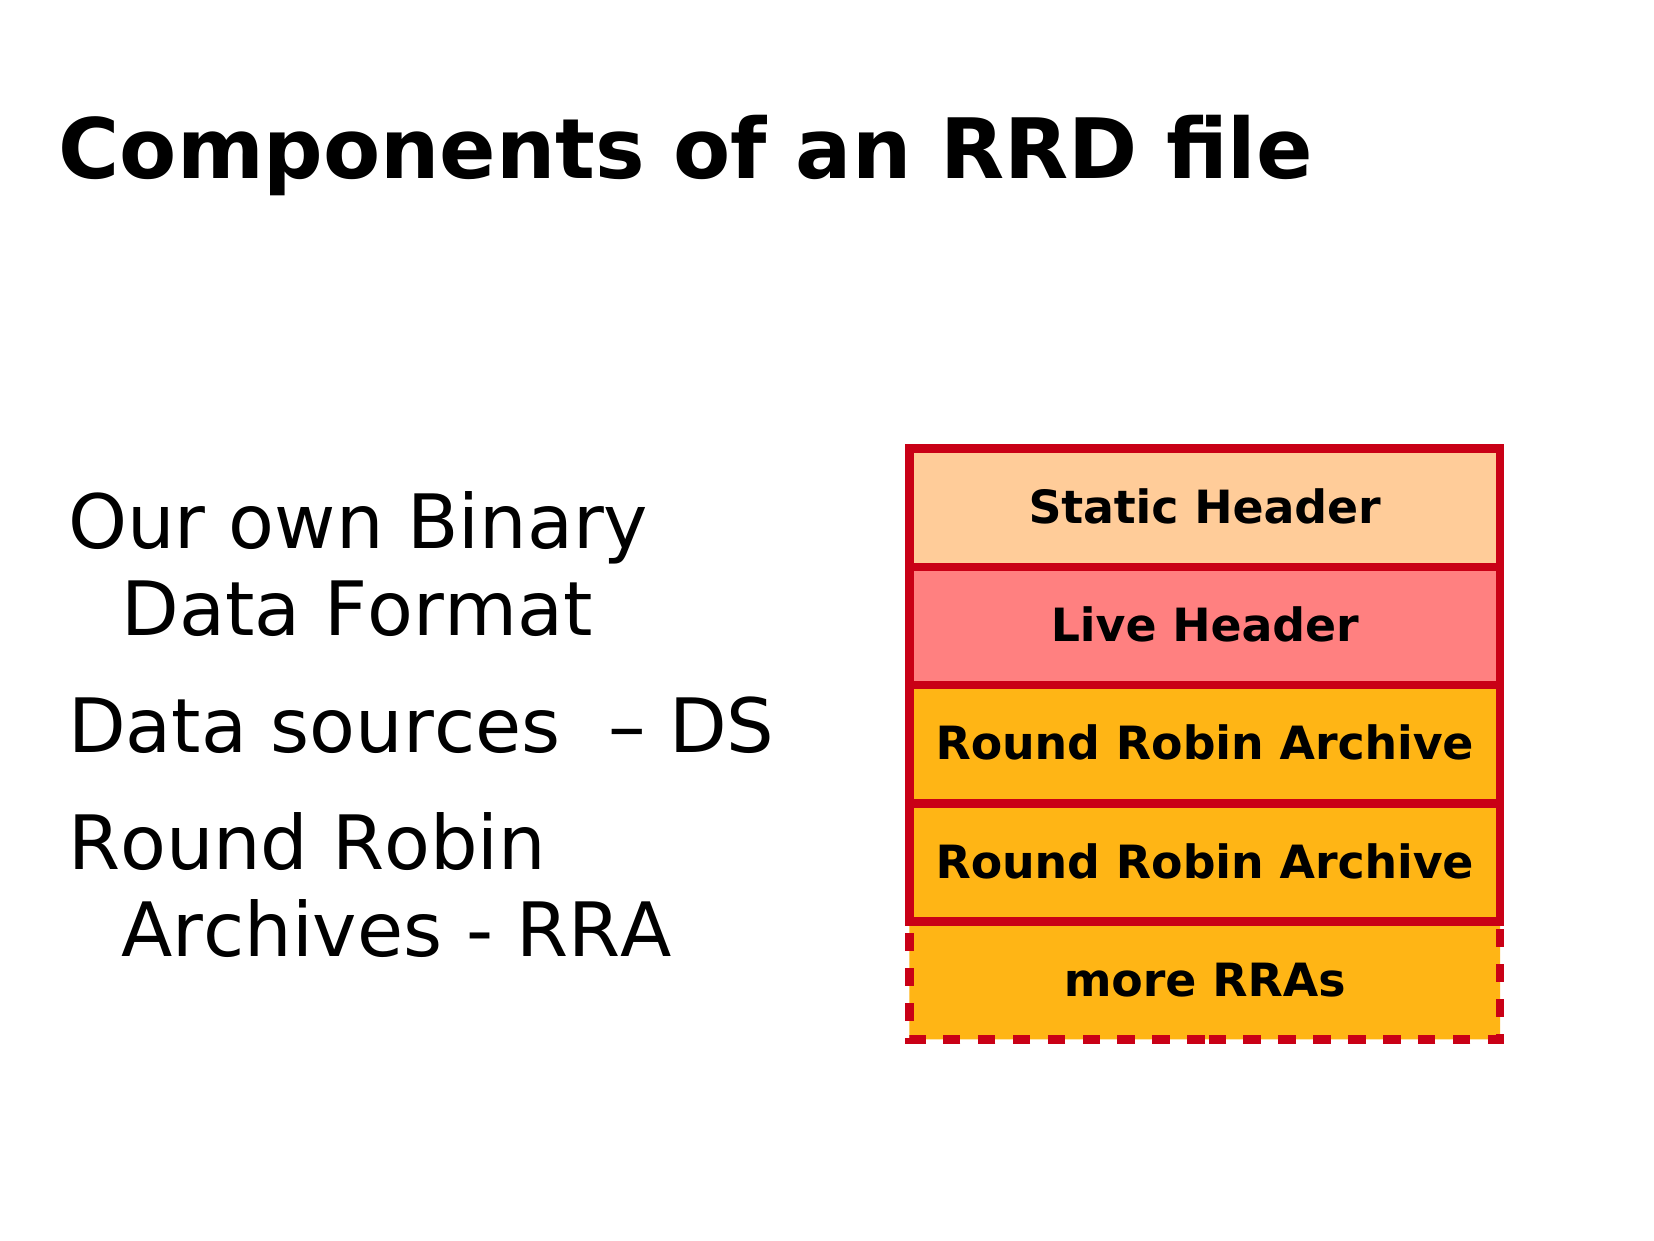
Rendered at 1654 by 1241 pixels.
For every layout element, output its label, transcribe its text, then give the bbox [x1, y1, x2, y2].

text_box Static Header [909, 448, 1501, 566]
text_box Round Robin Archive [909, 686, 1501, 803]
text_box more RRAs [909, 922, 1501, 1040]
title Components of an RRD file [59, 75, 1607, 225]
list Our own Binary Data Format Data sources – DS Round Robin Archives - RRA [50, 479, 851, 1065]
text_box Live Header [909, 566, 1501, 686]
text_box Round Robin Archive [909, 803, 1501, 922]
